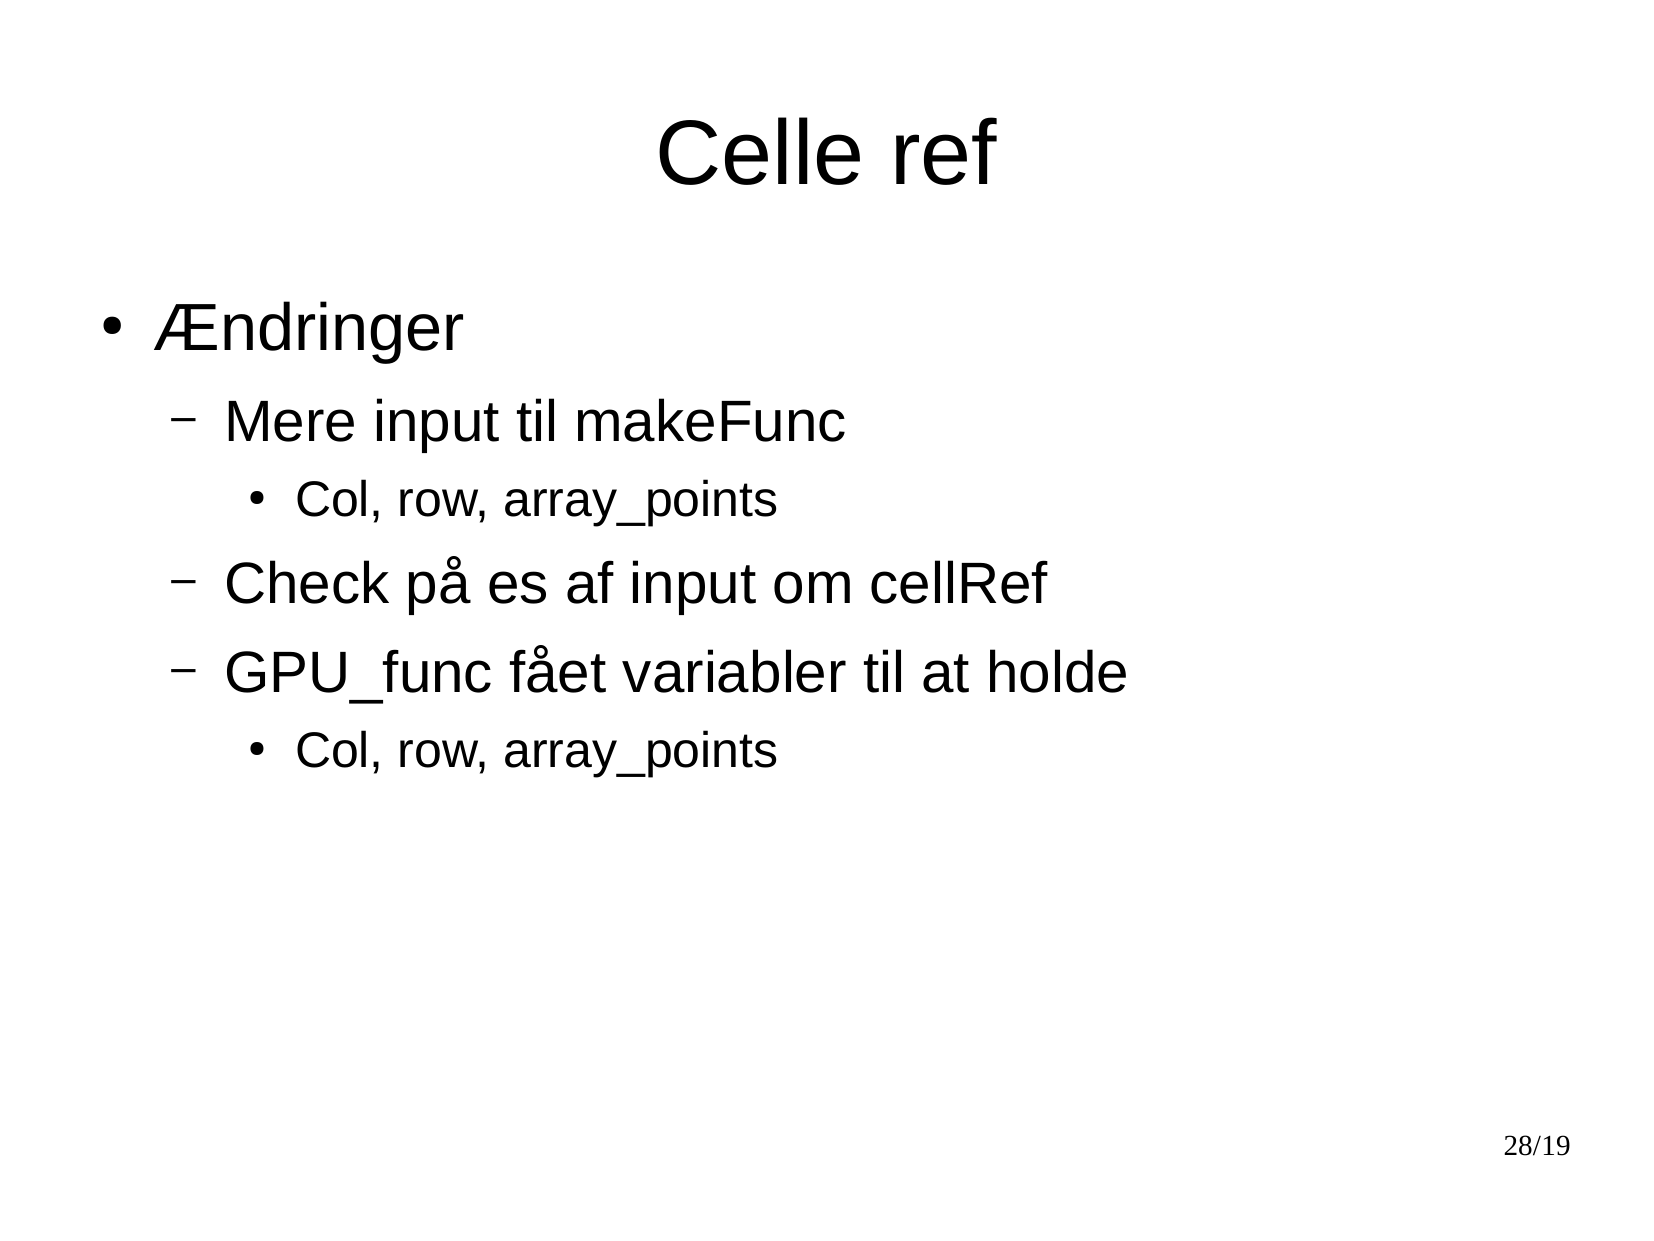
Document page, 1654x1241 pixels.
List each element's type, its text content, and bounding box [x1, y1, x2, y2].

title Celle ref [82, 49, 1571, 257]
list Ændringer Mere input til makeFunc Col, row, array_points Check på es af input om cellRef GPU_func fået variabler til at holde Col, row, array_points [82, 290, 1571, 1010]
